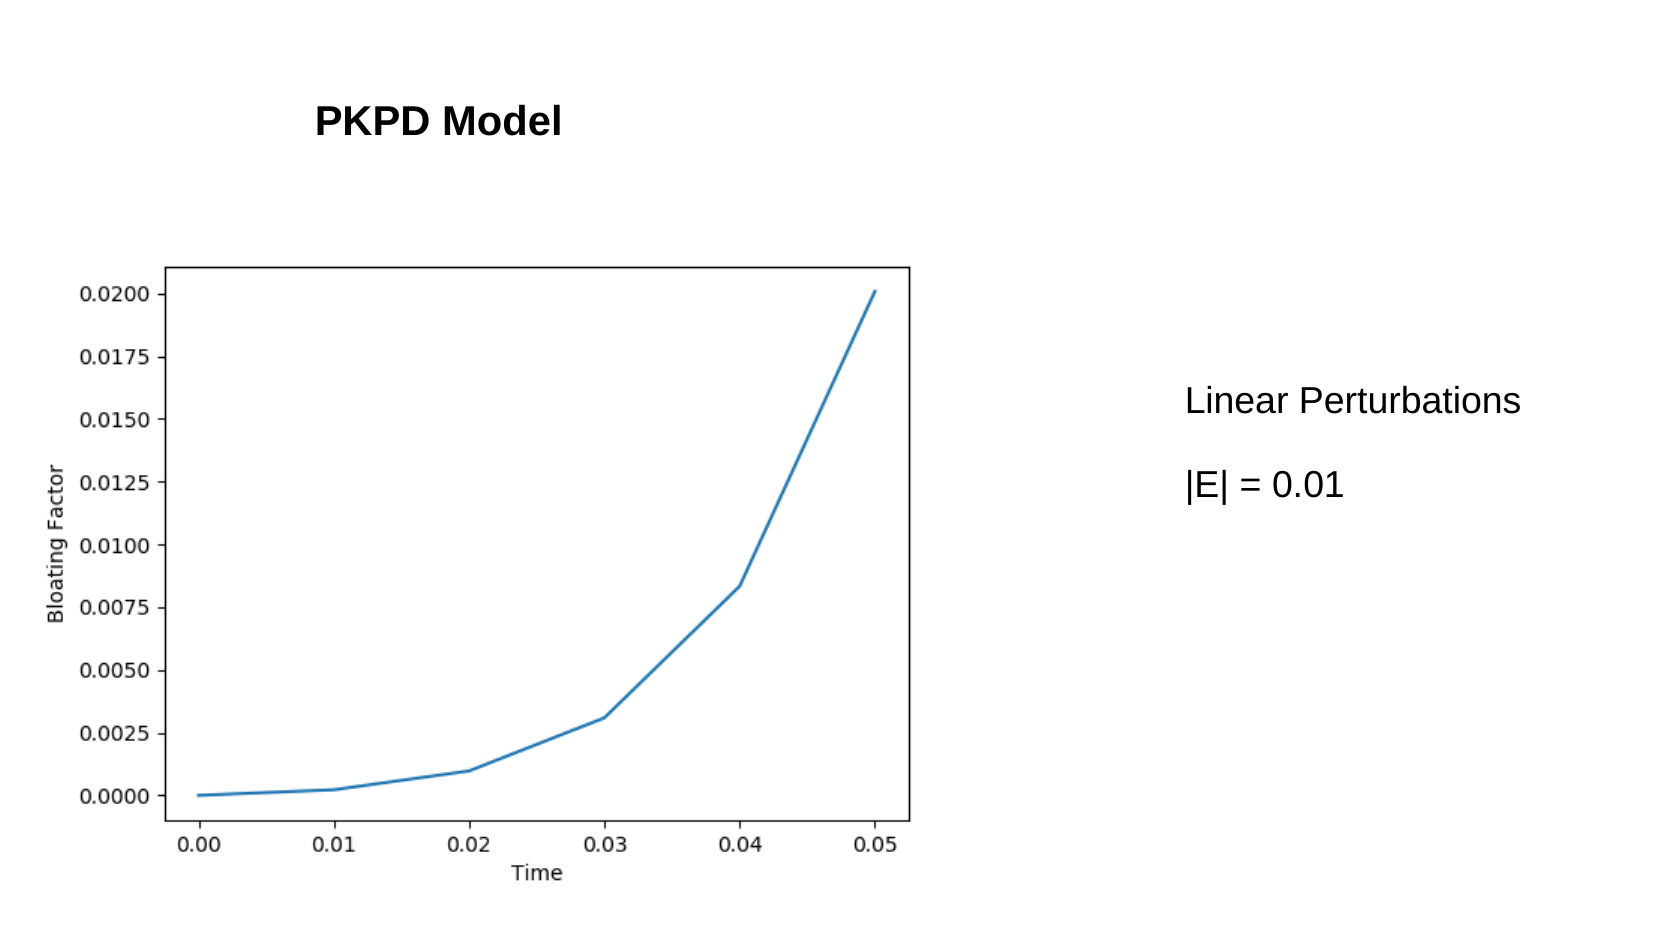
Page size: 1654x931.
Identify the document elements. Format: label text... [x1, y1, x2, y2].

text_box PKPD Model [300, 90, 841, 152]
text_box Linear Perturbations |E| = 0.01 [1170, 372, 1546, 514]
picture [45, 180, 1005, 901]
